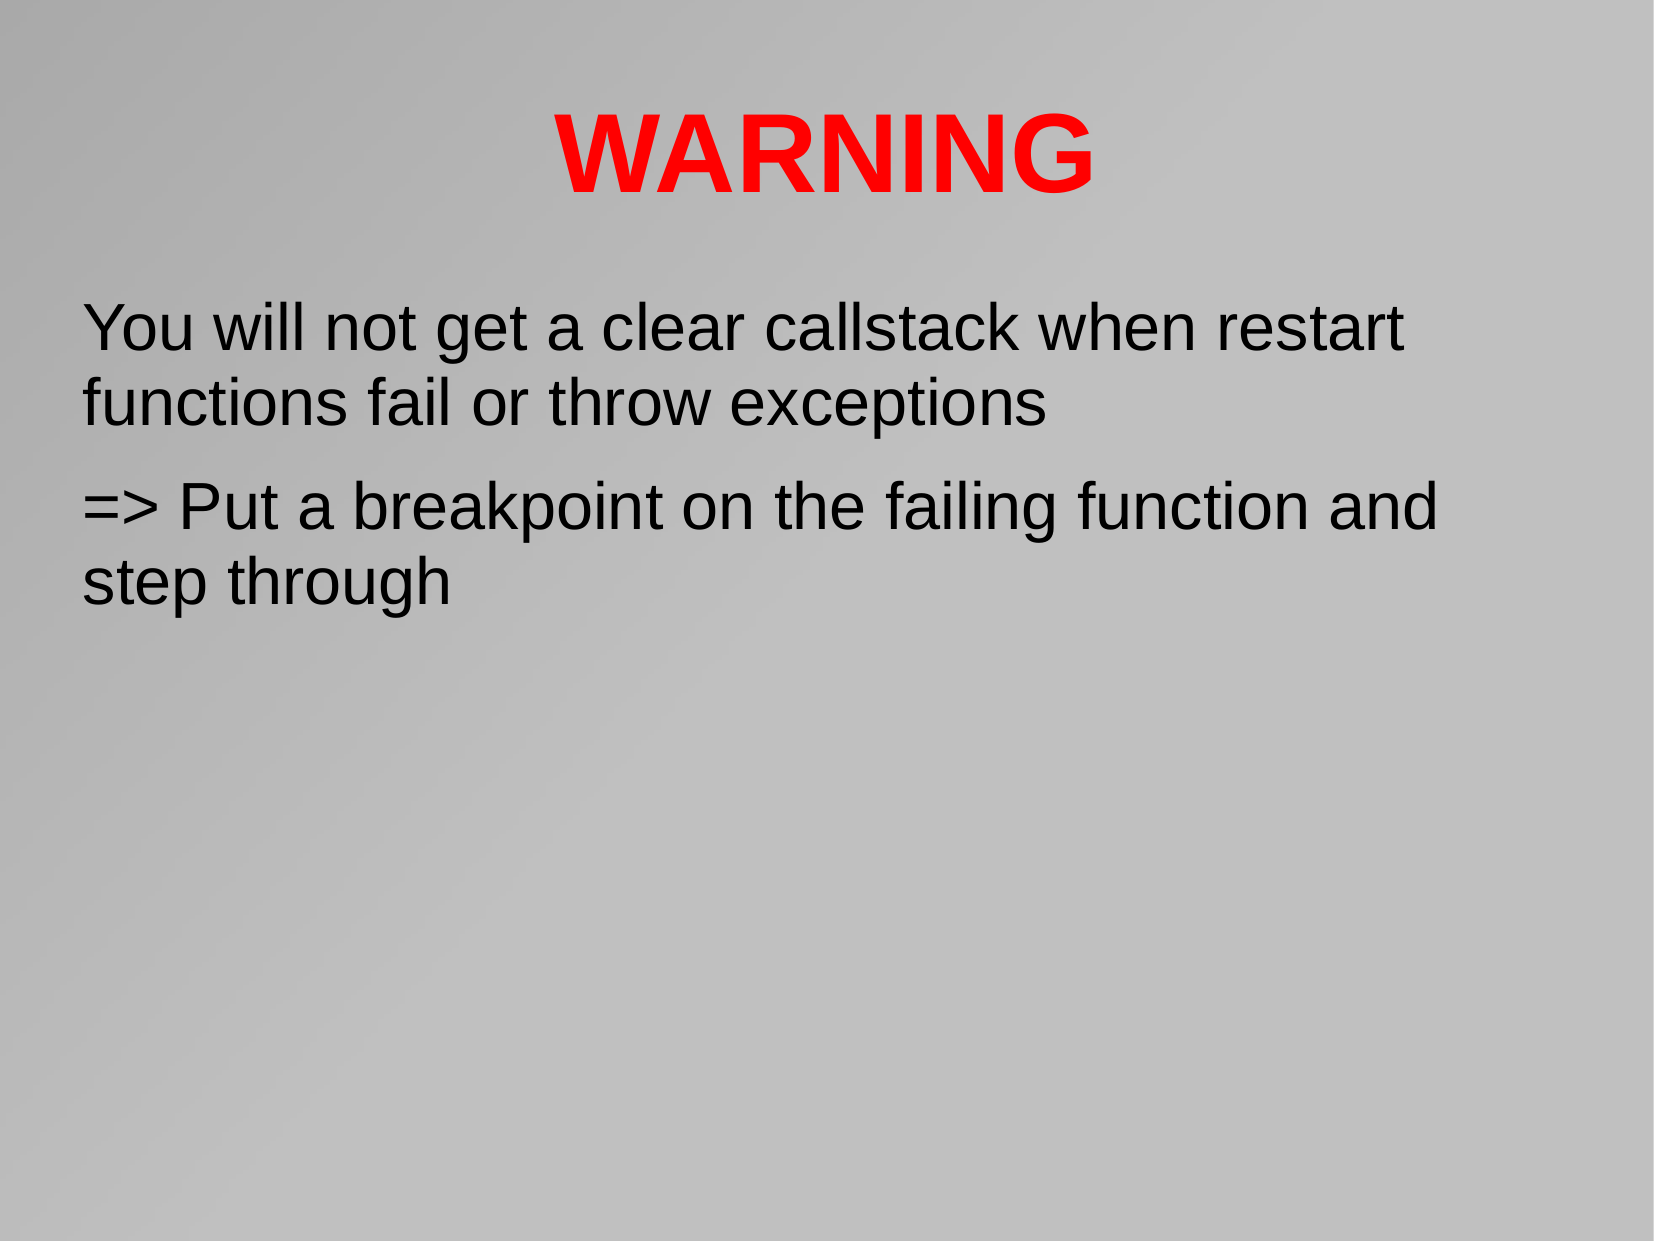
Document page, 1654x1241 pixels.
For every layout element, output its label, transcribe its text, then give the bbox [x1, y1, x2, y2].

picture [0, 0, 1654, 1241]
list You will not get a clear callstack when restart functions fail or throw exceptions => Put a breakpoint on the failing function and step through [82, 290, 1571, 1109]
title WARNING [82, 49, 1571, 257]
